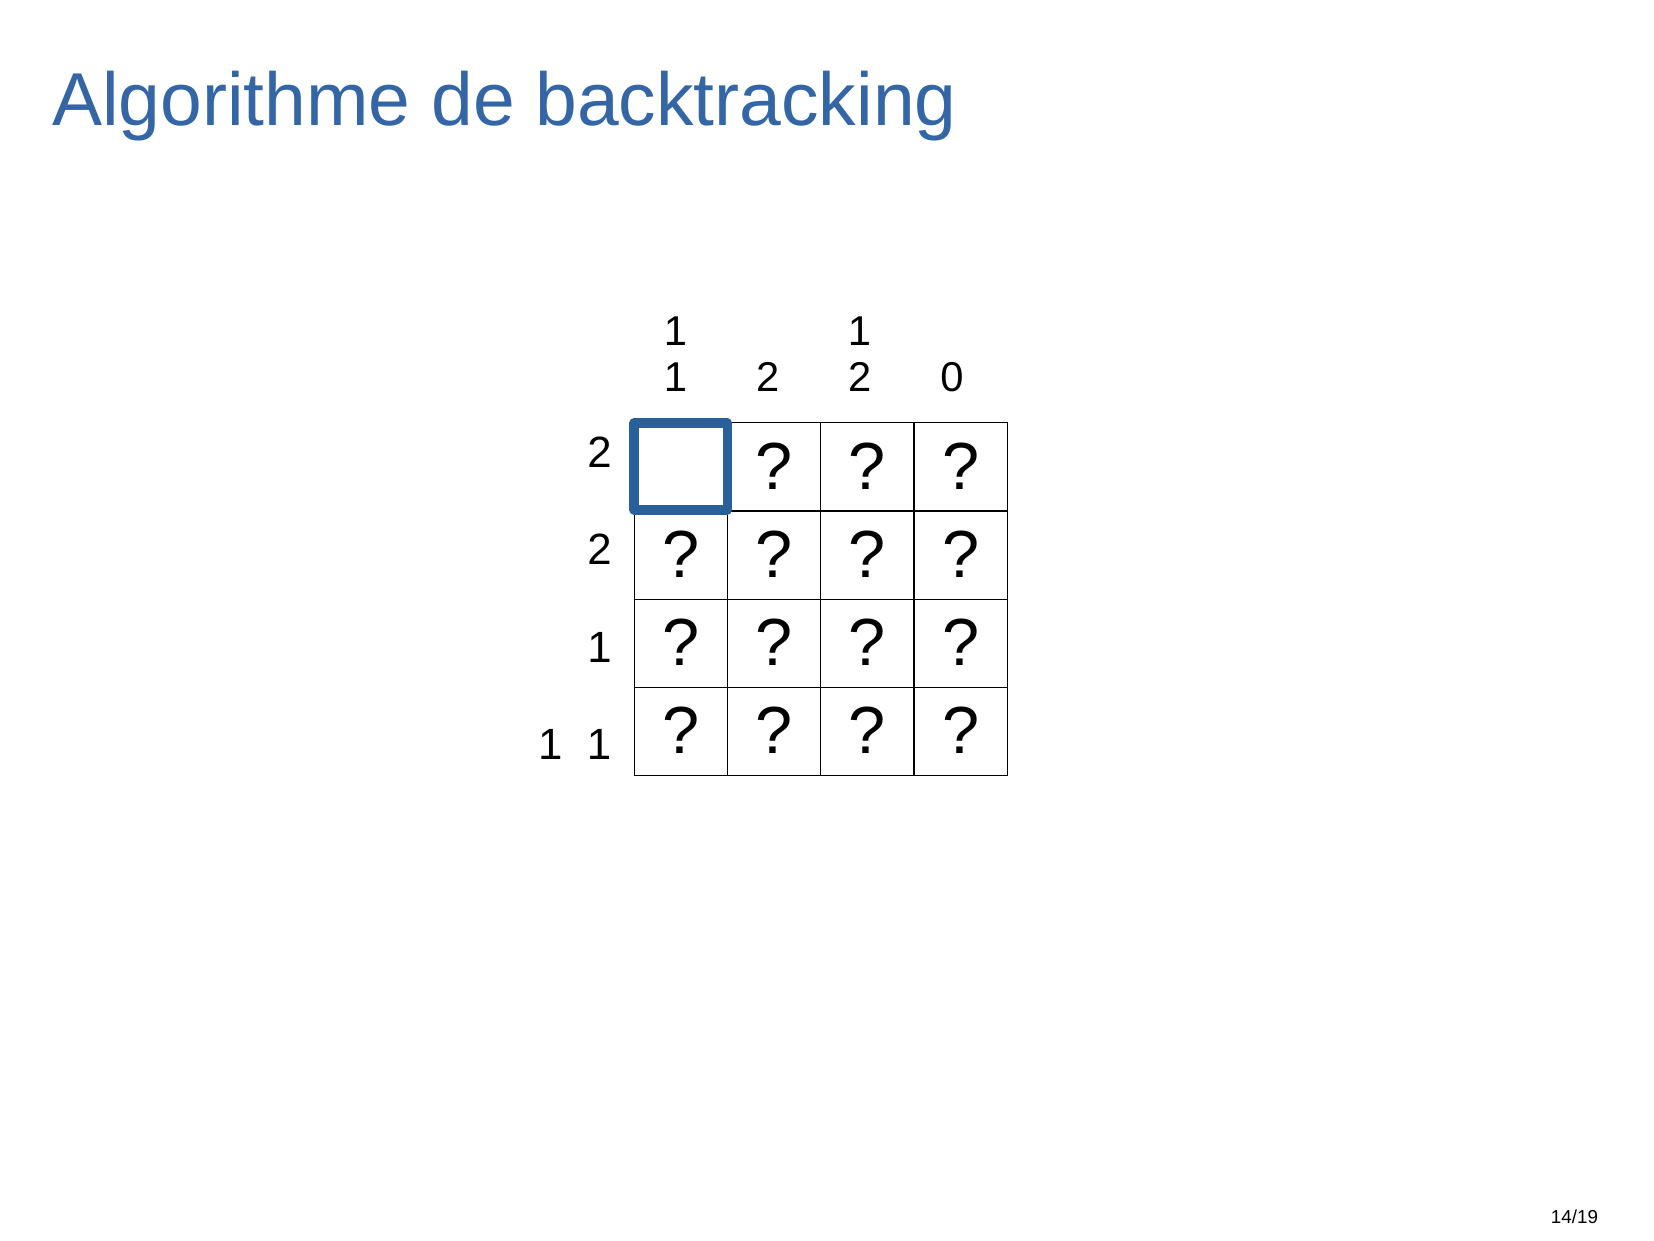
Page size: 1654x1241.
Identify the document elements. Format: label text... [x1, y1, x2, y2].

table_cell ? [635, 688, 727, 775]
table_header ? [915, 423, 1007, 510]
text_box 2 2 1 1 1 [523, 420, 633, 826]
text_box 14/19 [1536, 1198, 1613, 1235]
table_cell ? [915, 600, 1007, 687]
table_cell ? [915, 688, 1007, 775]
table_cell ? [821, 512, 913, 599]
text_box 1 1 1 2 2 0 [637, 300, 992, 408]
table_cell ? [728, 600, 820, 687]
table_header ? [821, 423, 913, 510]
table_cell ? [728, 512, 820, 599]
table_cell ? [915, 512, 1007, 599]
text_box Algorithme de backtracking [37, 50, 976, 151]
table_cell ? [728, 688, 820, 775]
table_cell ? [821, 600, 913, 687]
table_header [639, 428, 723, 505]
table_cell ? [635, 600, 727, 687]
table_cell ? [821, 688, 913, 775]
table_header ? [732, 423, 820, 510]
table_cell ? [635, 515, 727, 599]
